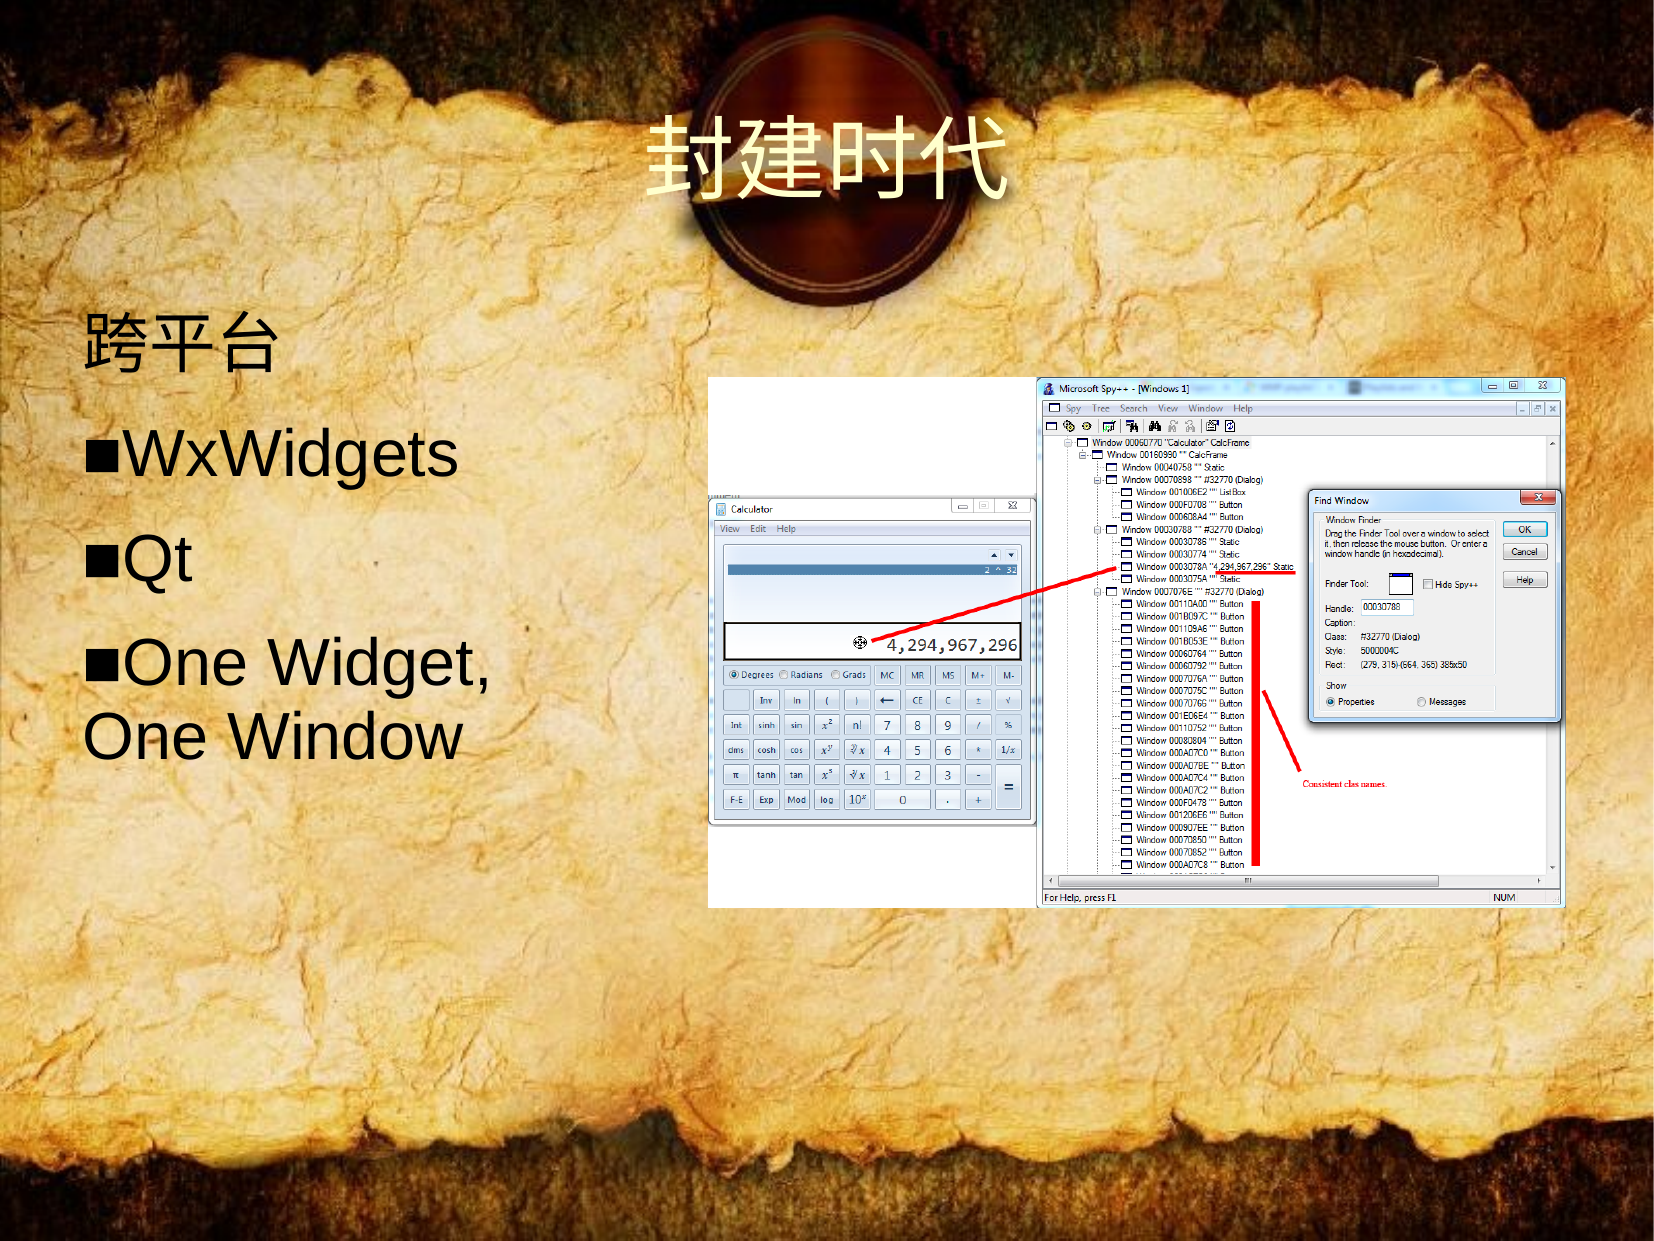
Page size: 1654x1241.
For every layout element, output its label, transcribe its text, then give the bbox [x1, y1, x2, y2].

list 跨平台 ■WxWidgets ■Qt ■One Widget, One Window [82, 290, 626, 1010]
title 封建时代 [82, 49, 1571, 257]
list [845, 290, 1572, 1010]
picture [0, 0, 1654, 1241]
